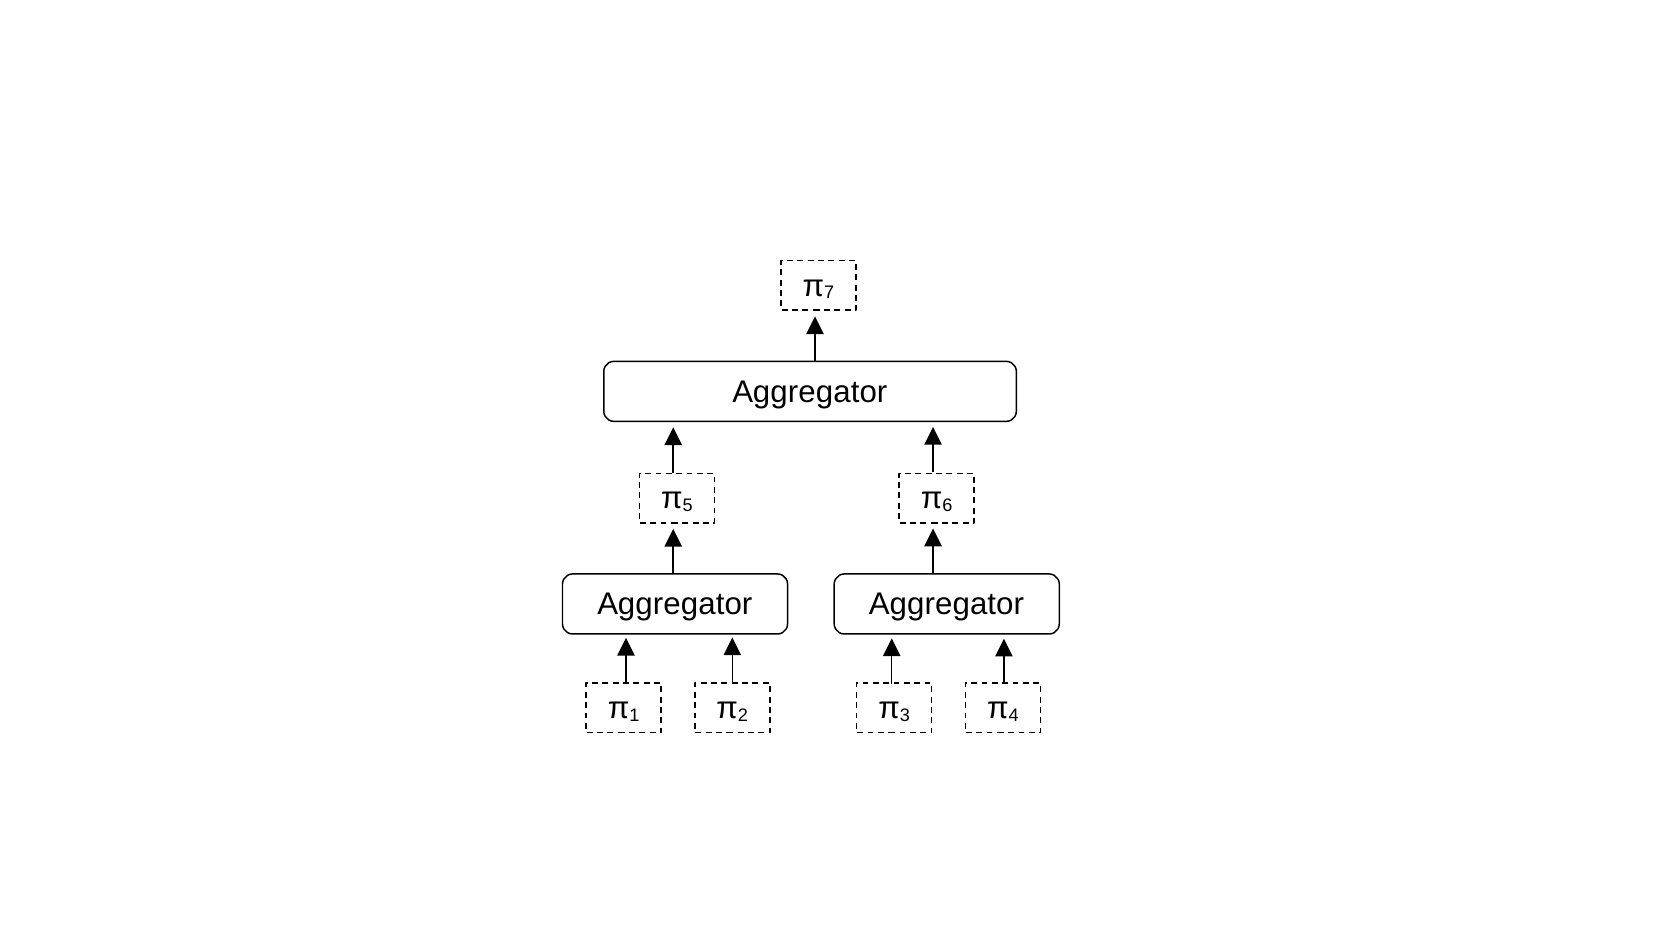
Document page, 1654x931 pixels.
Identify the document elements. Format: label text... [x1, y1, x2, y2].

text_box π7 [781, 260, 857, 311]
text_box π5 [639, 473, 715, 523]
text_box π2 [694, 683, 770, 733]
text_box Aggregator [603, 361, 1017, 422]
text_box π1 [586, 683, 662, 733]
text_box Aggregator [834, 573, 1060, 634]
text_box π4 [965, 683, 1041, 733]
text_box π6 [899, 473, 975, 523]
text_box π3 [856, 683, 932, 733]
text_box Aggregator [562, 573, 788, 634]
